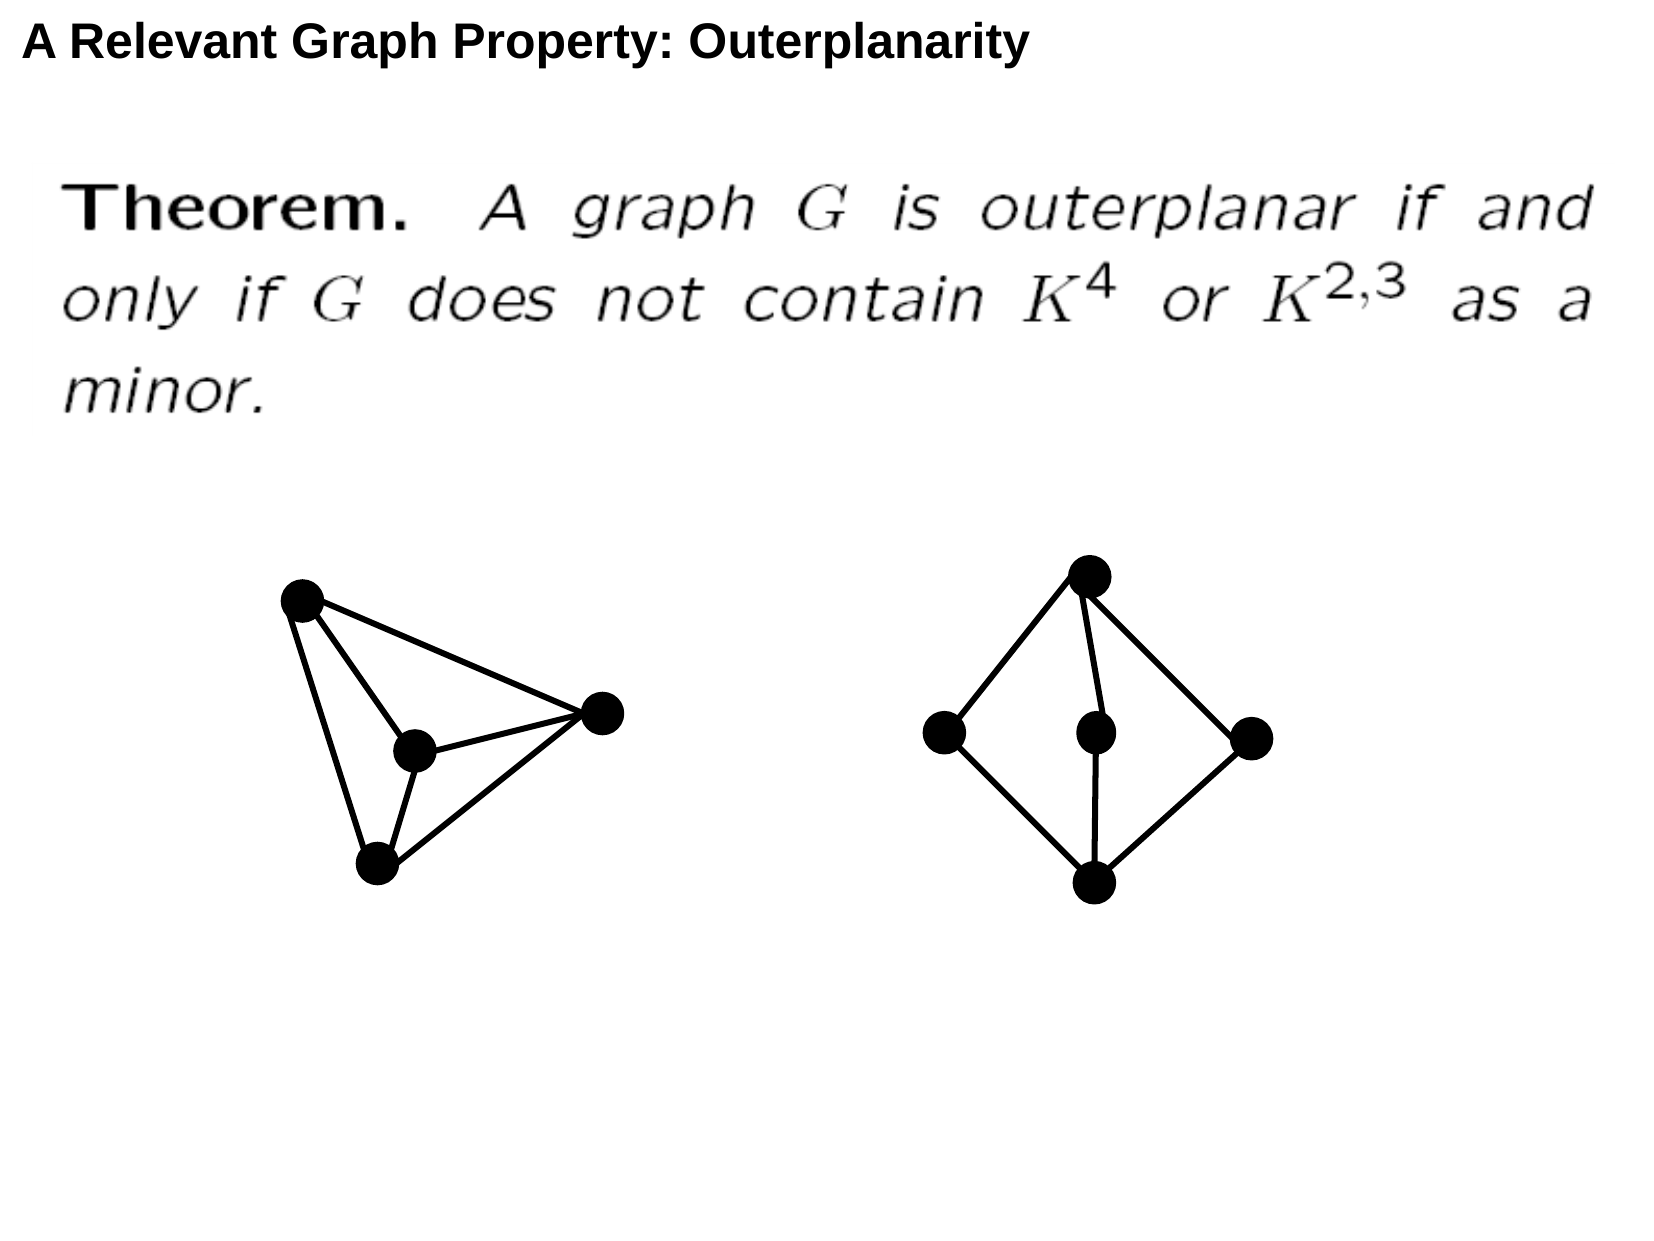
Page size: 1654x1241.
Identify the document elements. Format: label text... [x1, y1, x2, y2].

text_box [1079, 713, 1114, 752]
picture [31, 162, 1615, 436]
text_box [358, 844, 397, 883]
text_box A Relevant Graph Property: Outerplanarity [6, 6, 1163, 79]
text_box [1075, 863, 1114, 902]
text_box [1232, 719, 1271, 758]
text_box [1070, 558, 1109, 596]
text_box [925, 713, 964, 752]
text_box [283, 582, 321, 620]
text_box [584, 694, 622, 733]
text_box [396, 732, 434, 770]
